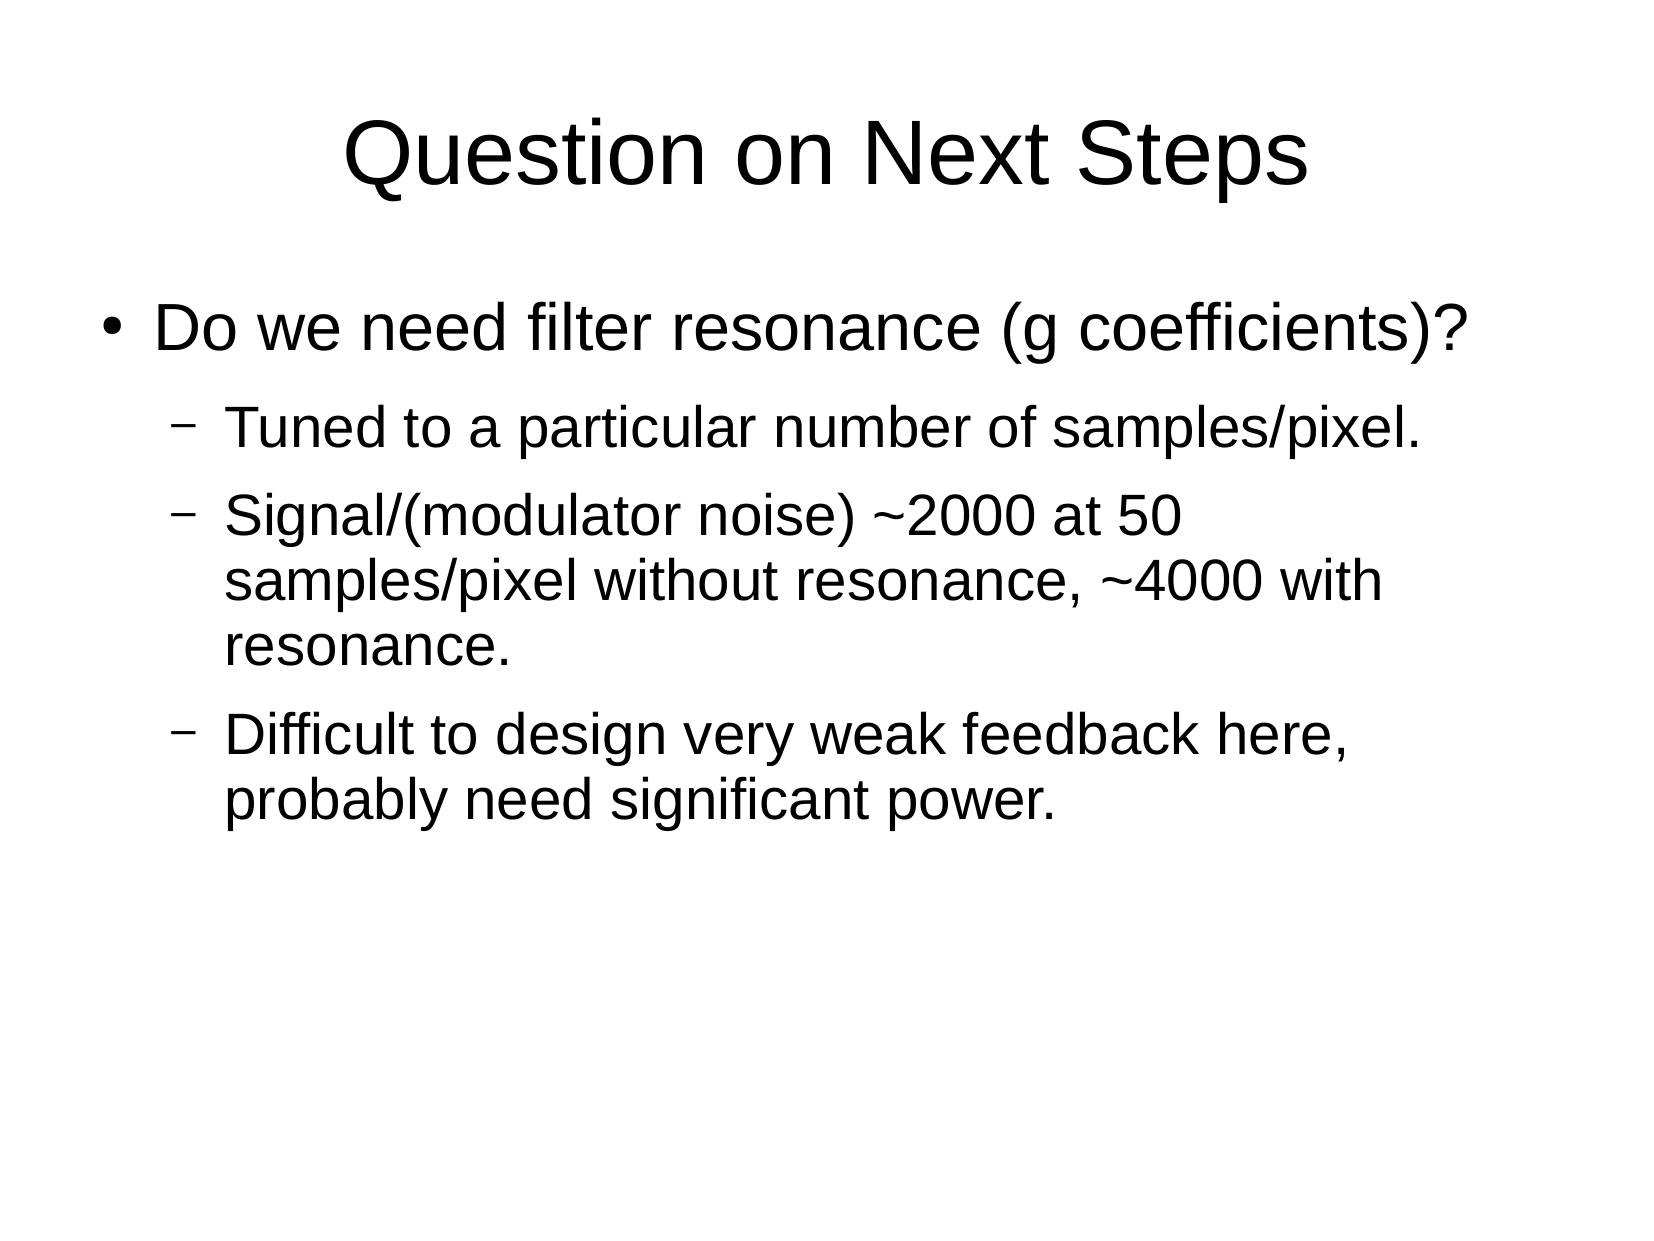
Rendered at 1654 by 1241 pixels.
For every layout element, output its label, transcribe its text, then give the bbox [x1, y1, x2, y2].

list Do we need filter resonance (g coefficients)? Tuned to a particular number of samples/pixel. Signal/(modulator noise) ~2000 at 50 samples/pixel without resonance, ~4000 with resonance. Difficult to design very weak feedback here, probably need significant power. [82, 290, 1538, 1010]
title Question on Next Steps [82, 49, 1571, 257]
